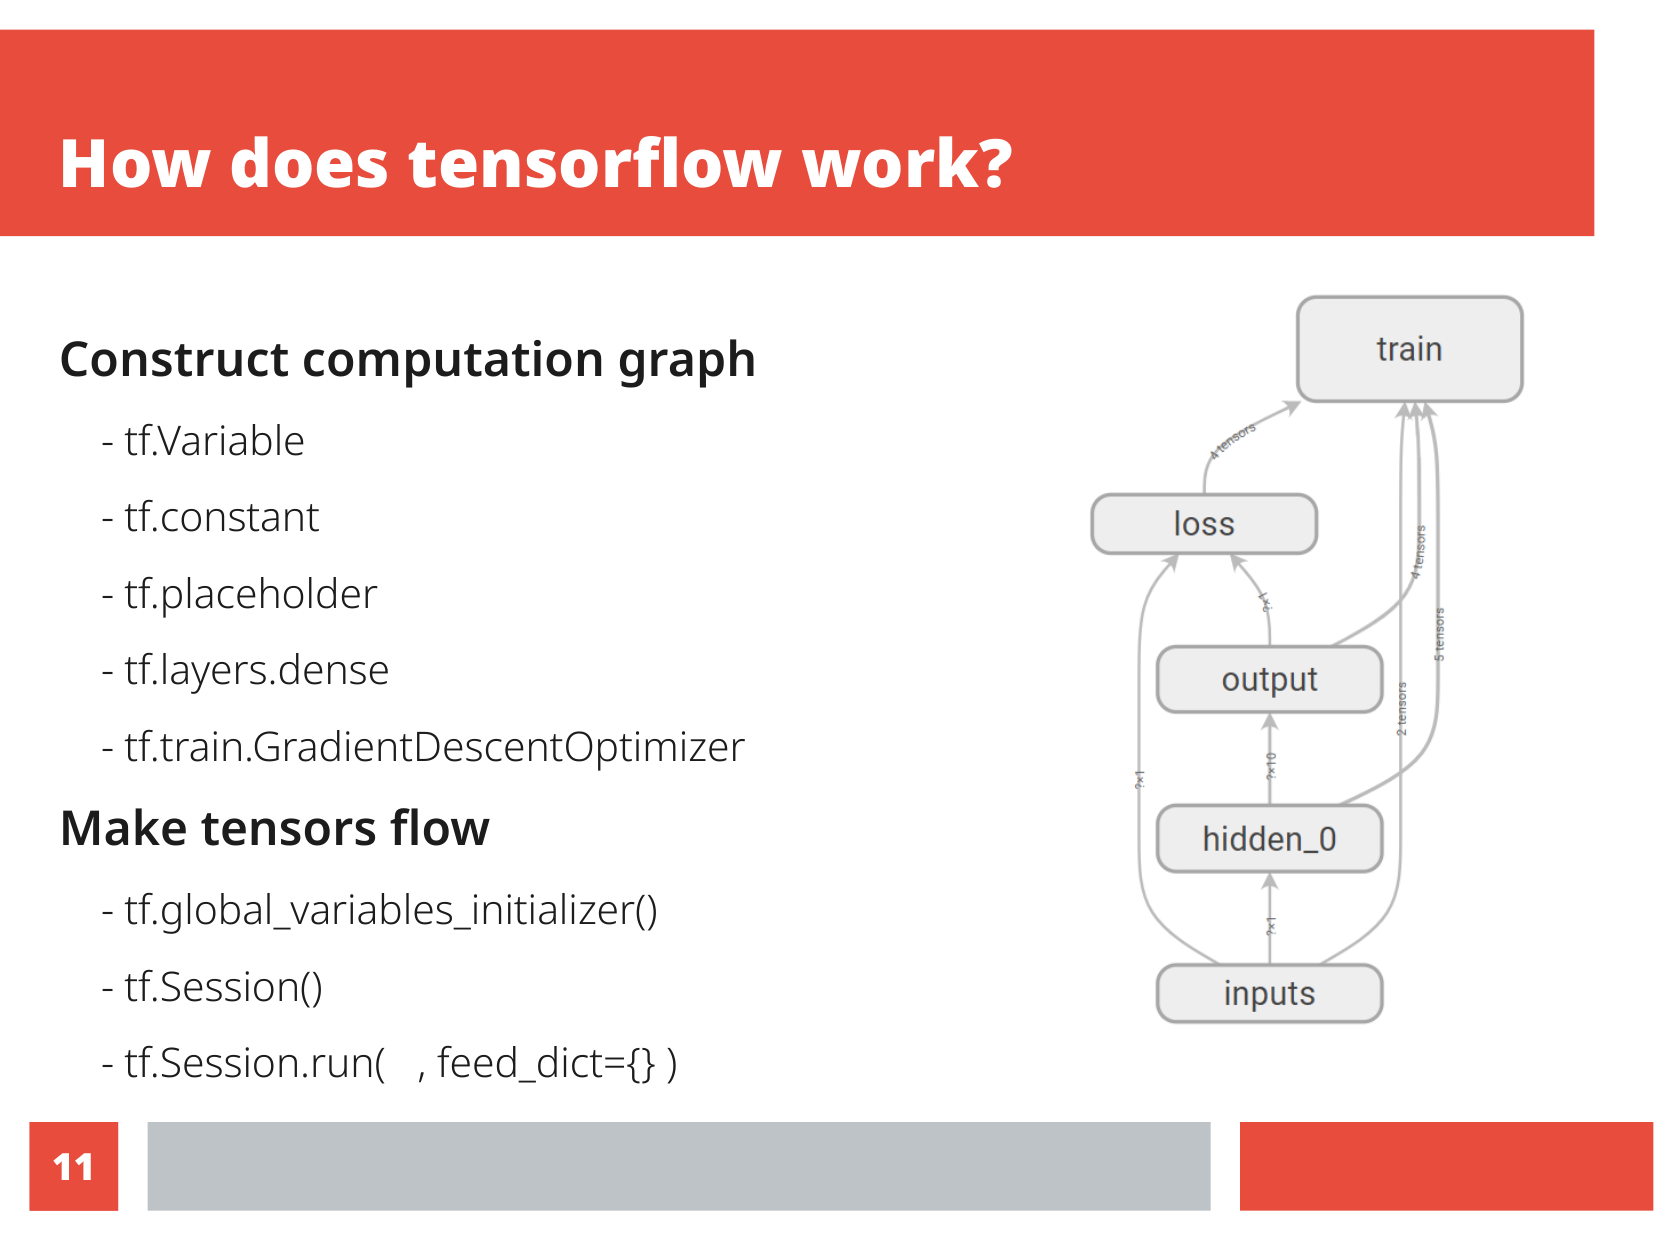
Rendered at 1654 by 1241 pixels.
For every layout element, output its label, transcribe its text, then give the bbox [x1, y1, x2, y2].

list Construct computation graph - tf.Variable - tf.constant - tf.placeholder - tf.layers.dense - tf.train.GradientDescentOptimizer Make tensors flow - tf.global_variables_initializer() - tf.Session() - tf.Session.run( , feed_dict={} ) [59, 324, 1038, 1093]
title How does tensorflow work? [59, 59, 1595, 207]
picture [1038, 267, 1590, 1093]
